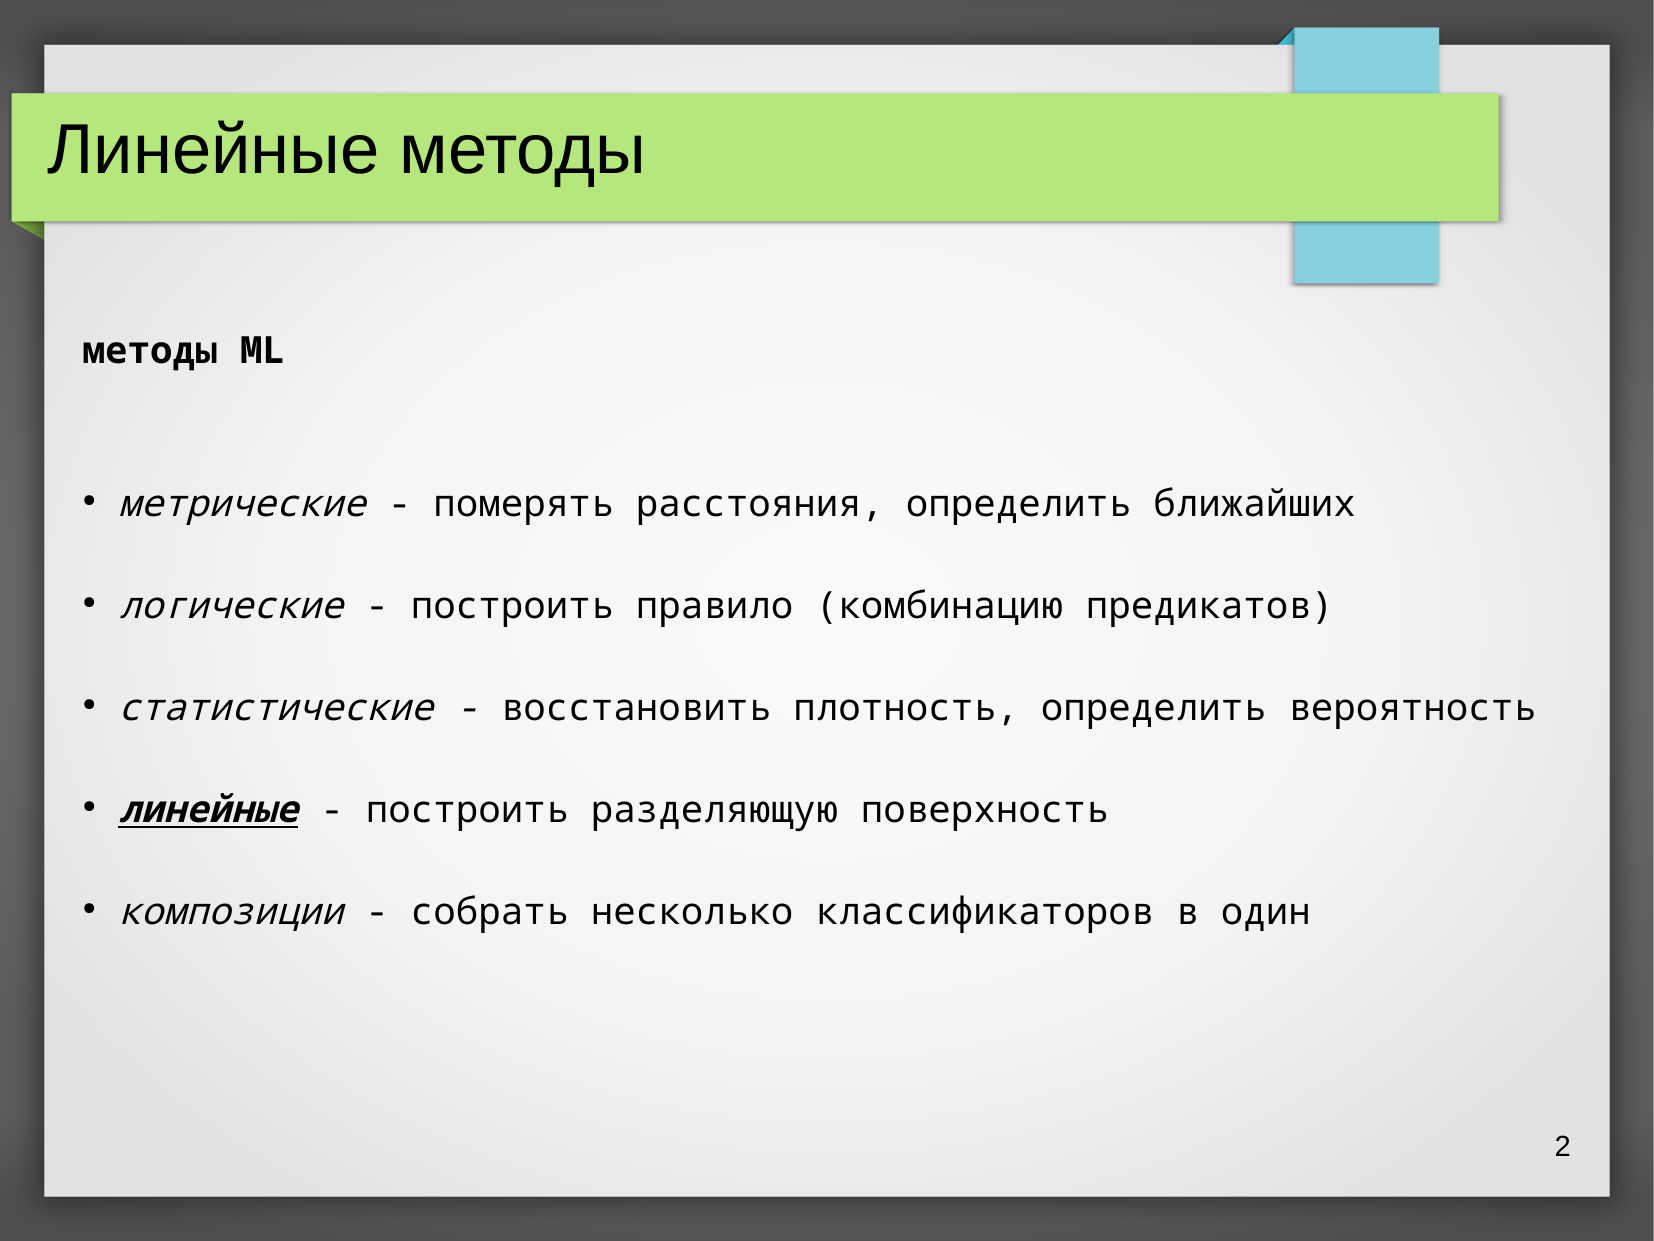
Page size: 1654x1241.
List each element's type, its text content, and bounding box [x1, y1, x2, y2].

subtitle методы ML метрические - померять расстояния, определить ближайших логические - построить правило (комбинацию предикатов) статистические - восстановить плотность, определить вероятность линейные - построить разделяющую поверхность композиции - собрать несколько классификаторов в один [82, 330, 1548, 929]
picture [0, 0, 1654, 1241]
title Линейные методы [47, 109, 1501, 189]
